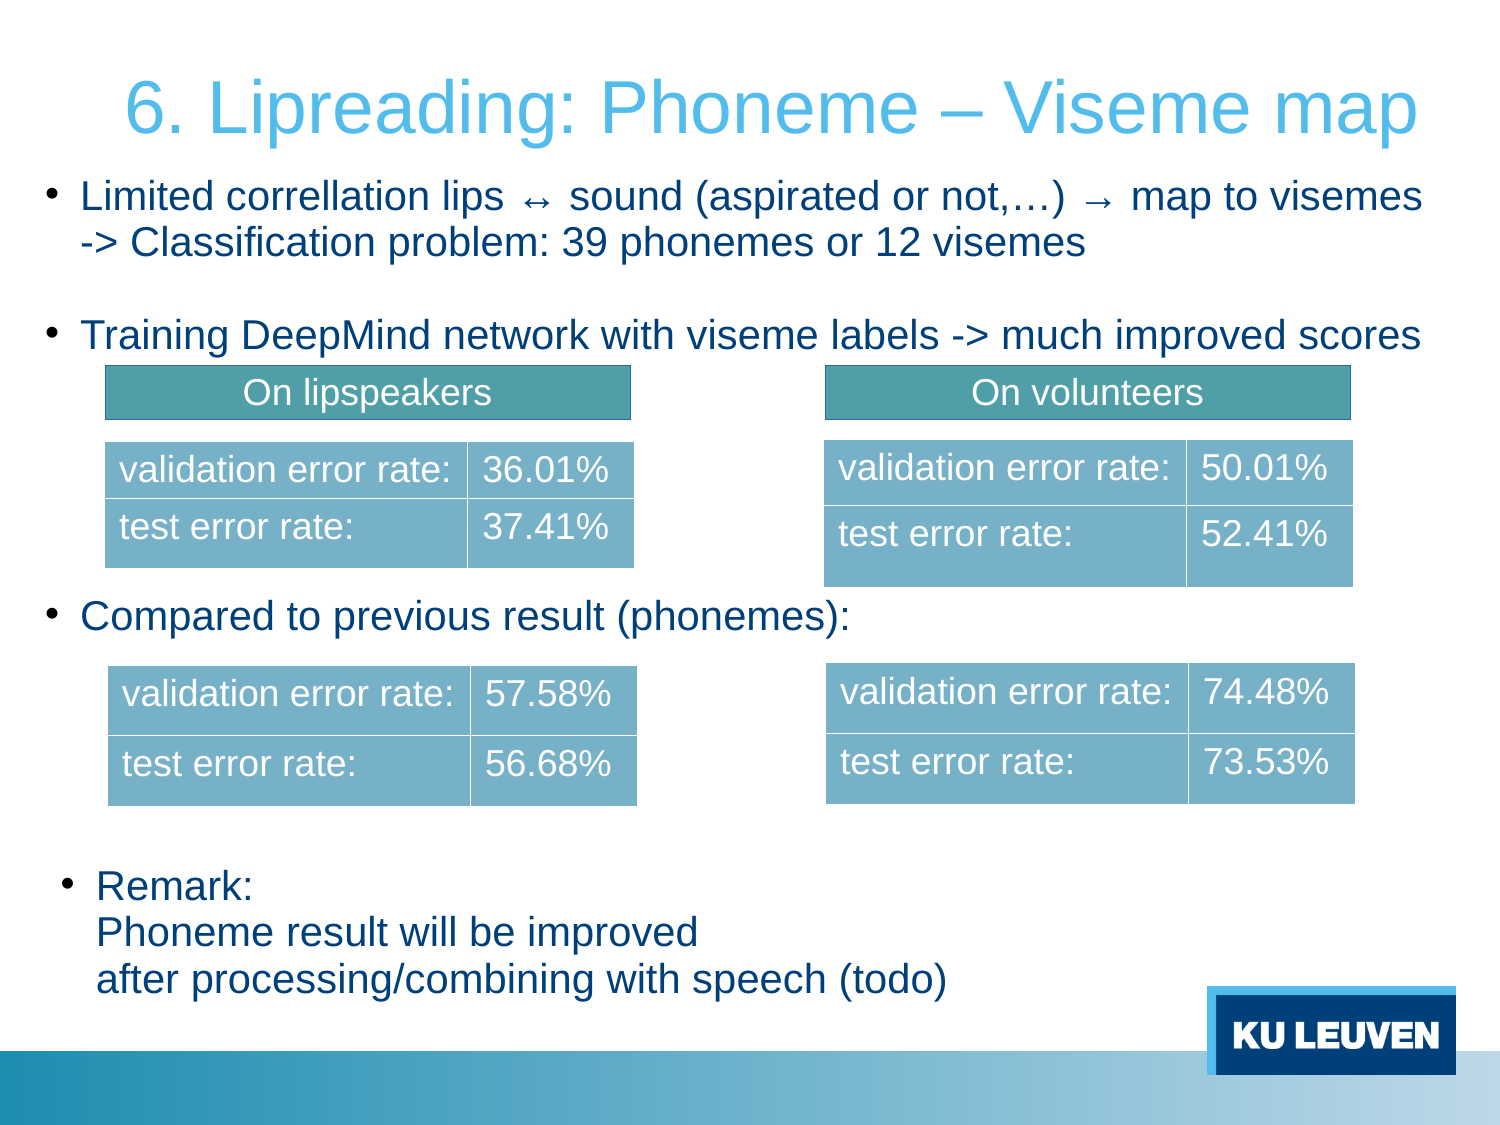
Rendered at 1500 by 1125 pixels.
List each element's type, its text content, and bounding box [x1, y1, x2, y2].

table_cell test error rate: [105, 499, 467, 538]
table_header 74.48% [1189, 663, 1355, 733]
table_header 50.01% [1187, 440, 1353, 505]
text_box 6. Lipreading: Phoneme – Viseme map [88, 29, 1456, 177]
text_box Remark: Phoneme result will be improved after processing/combining with speech (todo) [45, 855, 1500, 1103]
table_cell test error rate: [108, 736, 470, 806]
table_header 36.01% [468, 442, 634, 498]
table_cell test error rate: [826, 734, 1188, 804]
table_header validation error rate: [826, 663, 1188, 733]
table_cell 56.68% [471, 736, 637, 806]
table_cell test error rate: [824, 506, 1186, 587]
table_header 57.58% [471, 666, 637, 735]
text_box On volunteers [825, 365, 1351, 420]
table_cell 73.53% [1189, 734, 1355, 804]
table_header validation error rate: [105, 442, 467, 498]
table_header validation error rate: [824, 440, 1186, 505]
table_cell 52.41% [1187, 506, 1353, 587]
text_box Limited correllation lips ↔ sound (aspirated or not,…) → map to visemes -> Classification problem: 39 phonemes or 12 visemes Training DeepMind network with viseme labels -> much improved scores [30, 164, 1439, 366]
table_cell 37.41% [468, 499, 634, 538]
text_box On lipspeakers [105, 365, 631, 420]
text_box Compared to previous result (phonemes): [30, 538, 1051, 740]
table_header validation error rate: [108, 666, 470, 735]
